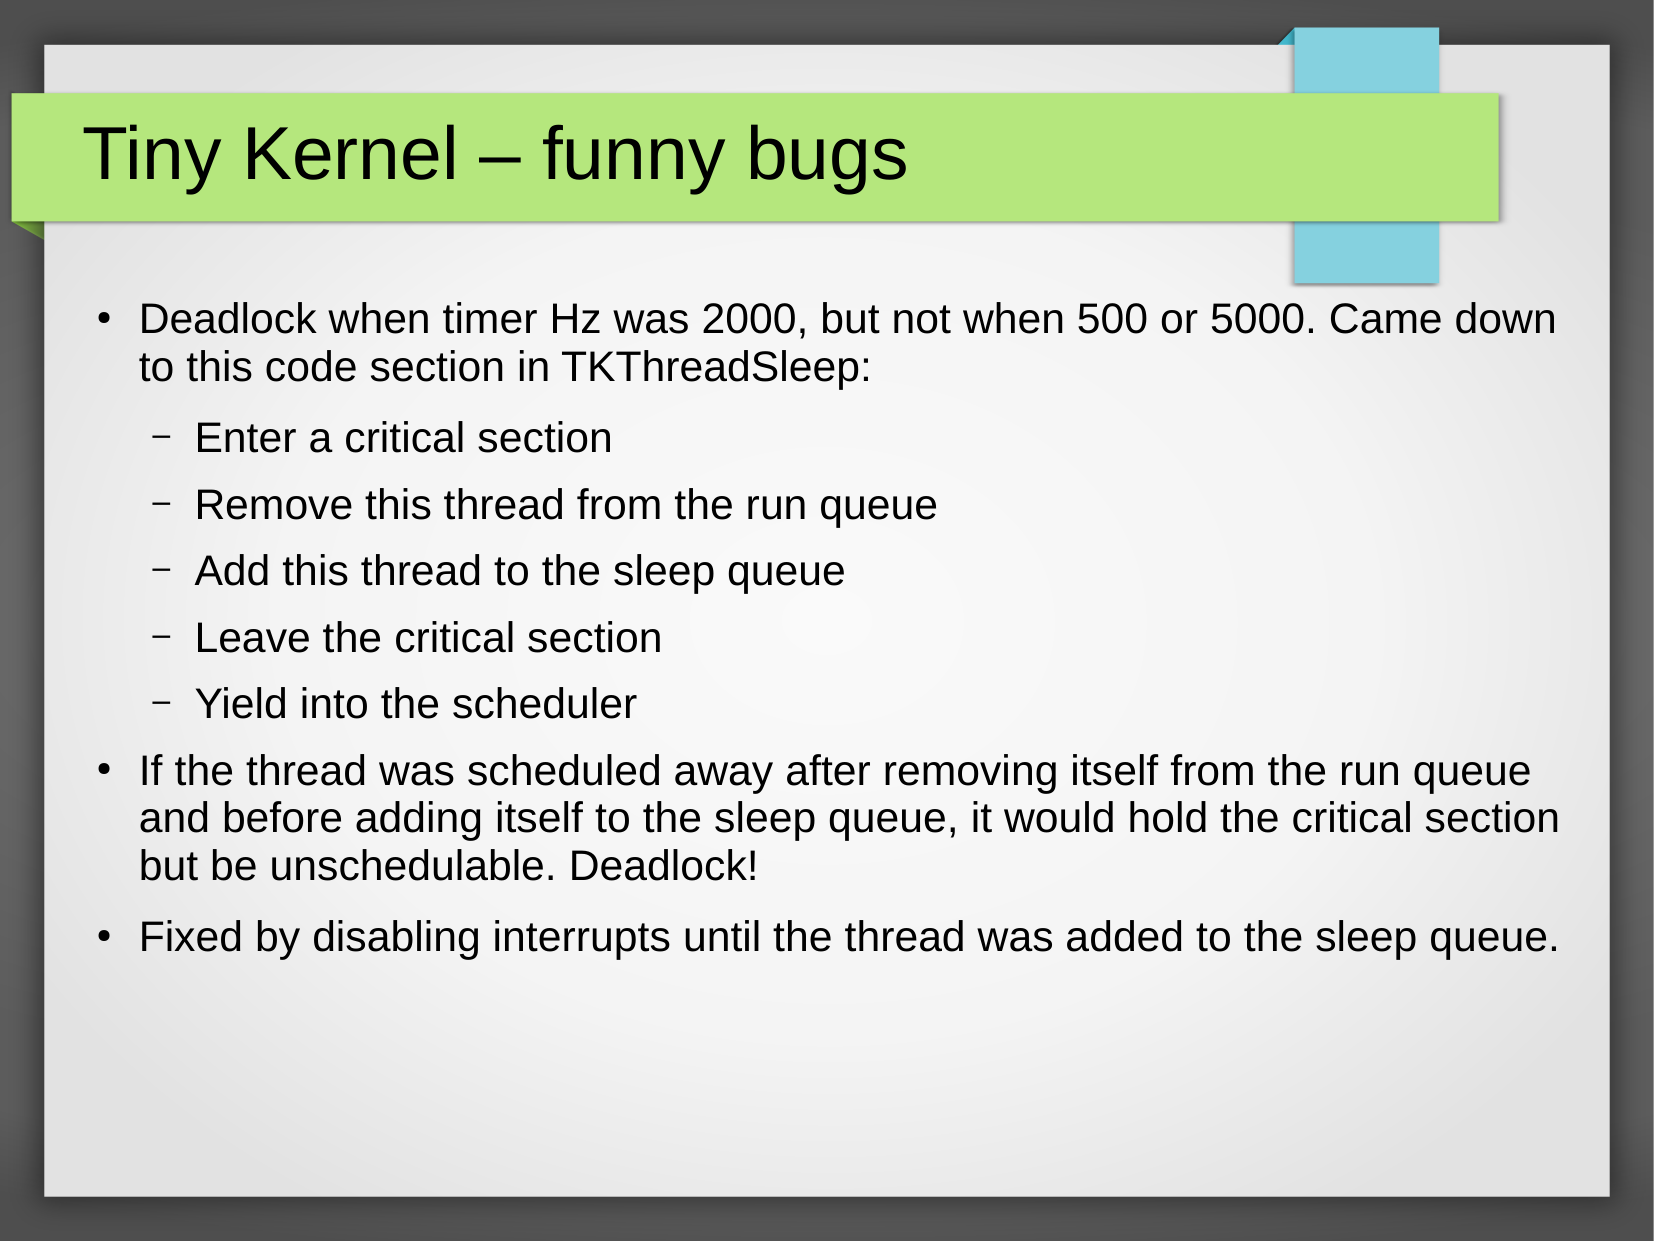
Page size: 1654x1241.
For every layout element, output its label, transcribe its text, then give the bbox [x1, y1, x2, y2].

picture [0, 0, 1654, 1241]
title Tiny Kernel – funny bugs [82, 94, 1264, 213]
list Deadlock when timer Hz was 2000, but not when 500 or 5000. Came down to this code section in TKThreadSleep: Enter a critical section Remove this thread from the run queue Add this thread to the sleep queue Leave the critical section Yield into the scheduler If the thread was scheduled away after removing itself from the run queue and before adding itself to the sleep queue, it would hold the critical section but be unschedulable. Deadlock! Fixed by disabling interrupts until the thread was added to the sleep queue. [82, 295, 1571, 1015]
